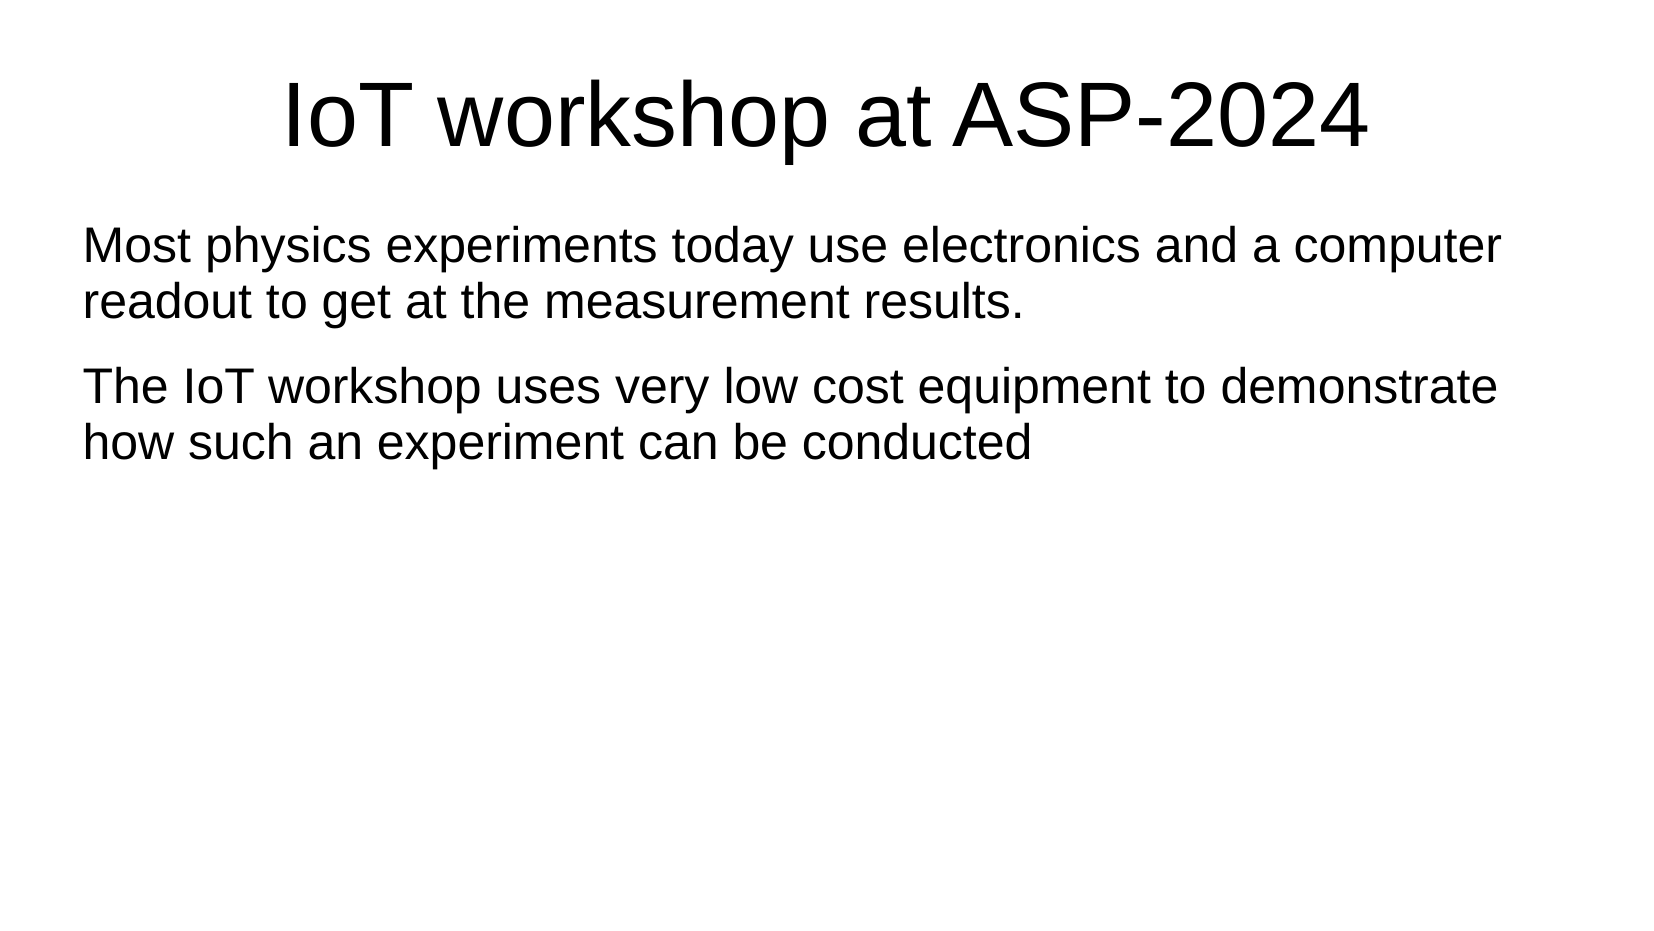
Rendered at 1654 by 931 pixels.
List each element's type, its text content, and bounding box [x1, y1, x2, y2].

list Most physics experiments today use electronics and a computer readout to get at the measurement results. The IoT workshop uses very low cost equipment to demonstrate how such an experiment can be conducted [82, 217, 1571, 758]
title IoT workshop at ASP-2024 [82, 37, 1571, 193]
